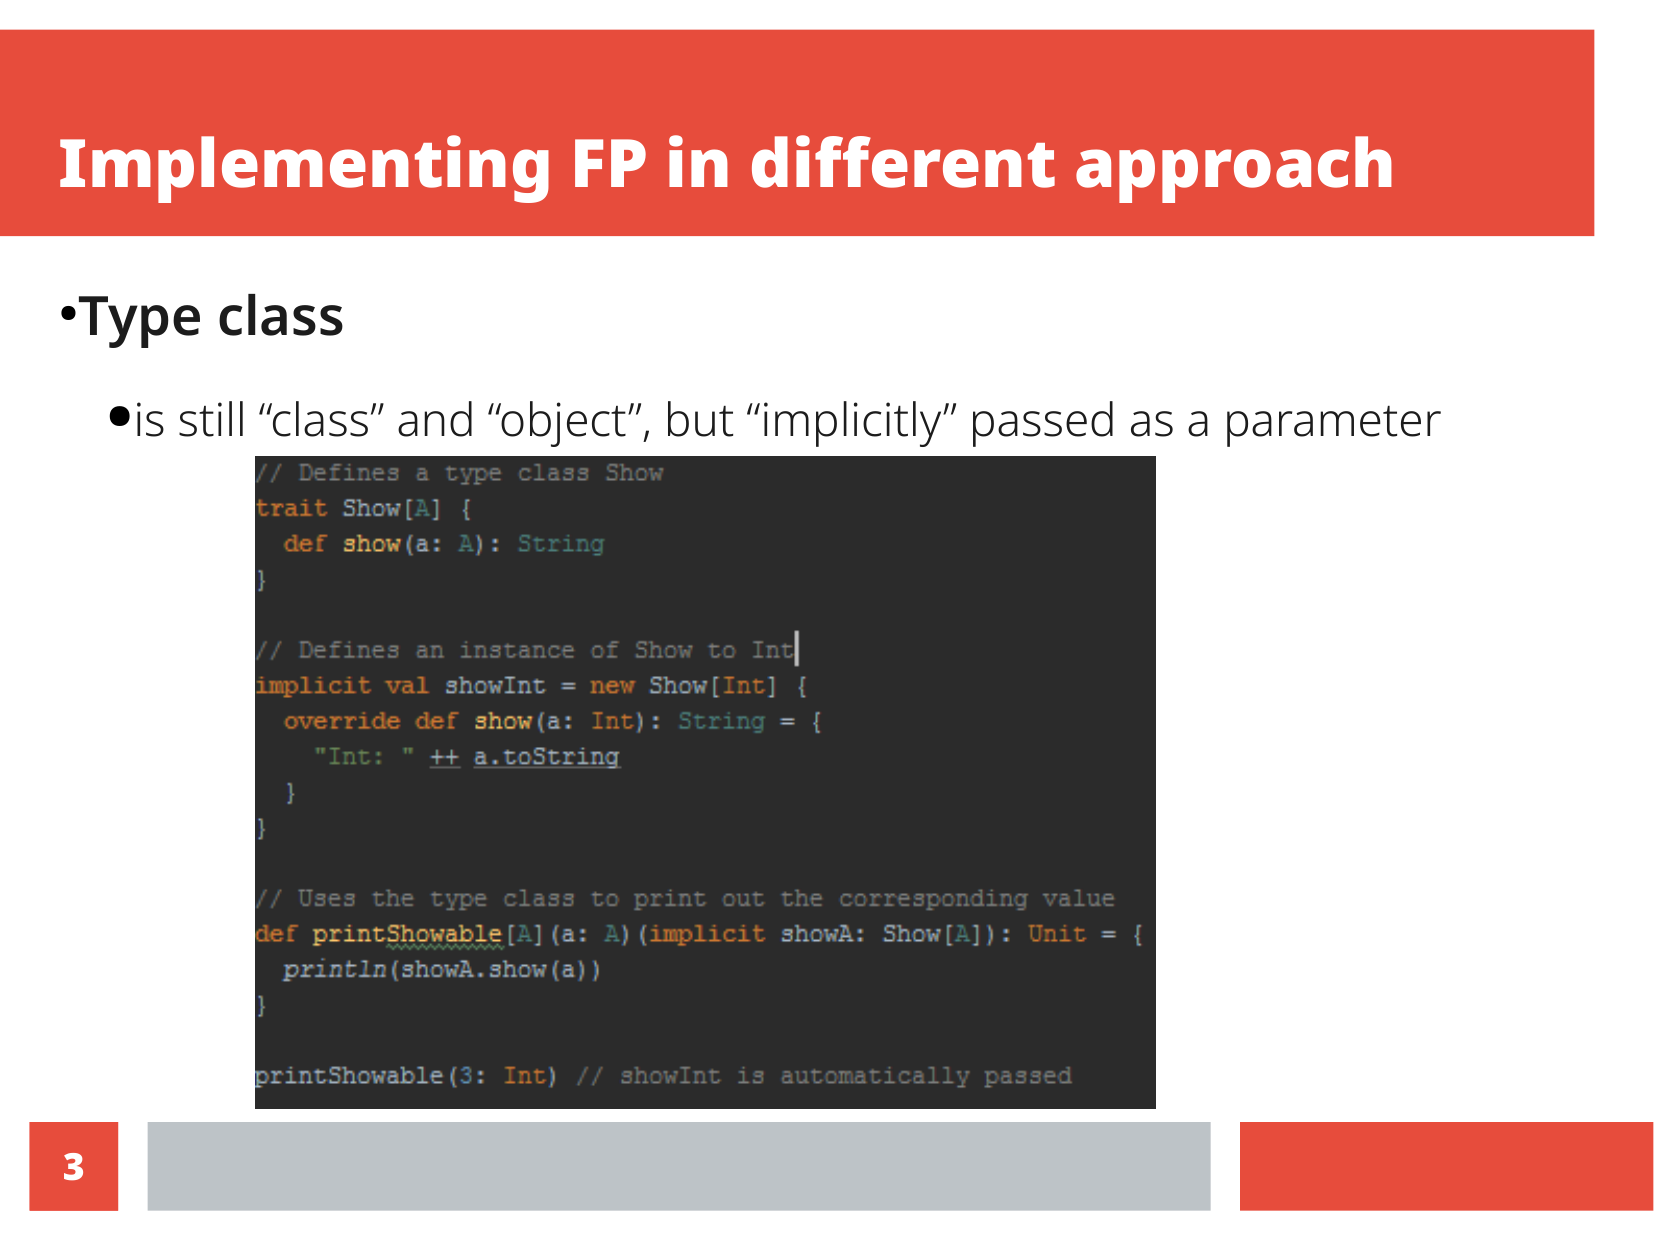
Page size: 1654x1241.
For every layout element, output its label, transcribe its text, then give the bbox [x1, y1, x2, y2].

list Type class is still “class” and “object”, but “implicitly” passed as a parameter [59, 277, 1565, 1046]
picture [255, 456, 1156, 1109]
title Implementing FP in different approach [59, 59, 1595, 207]
